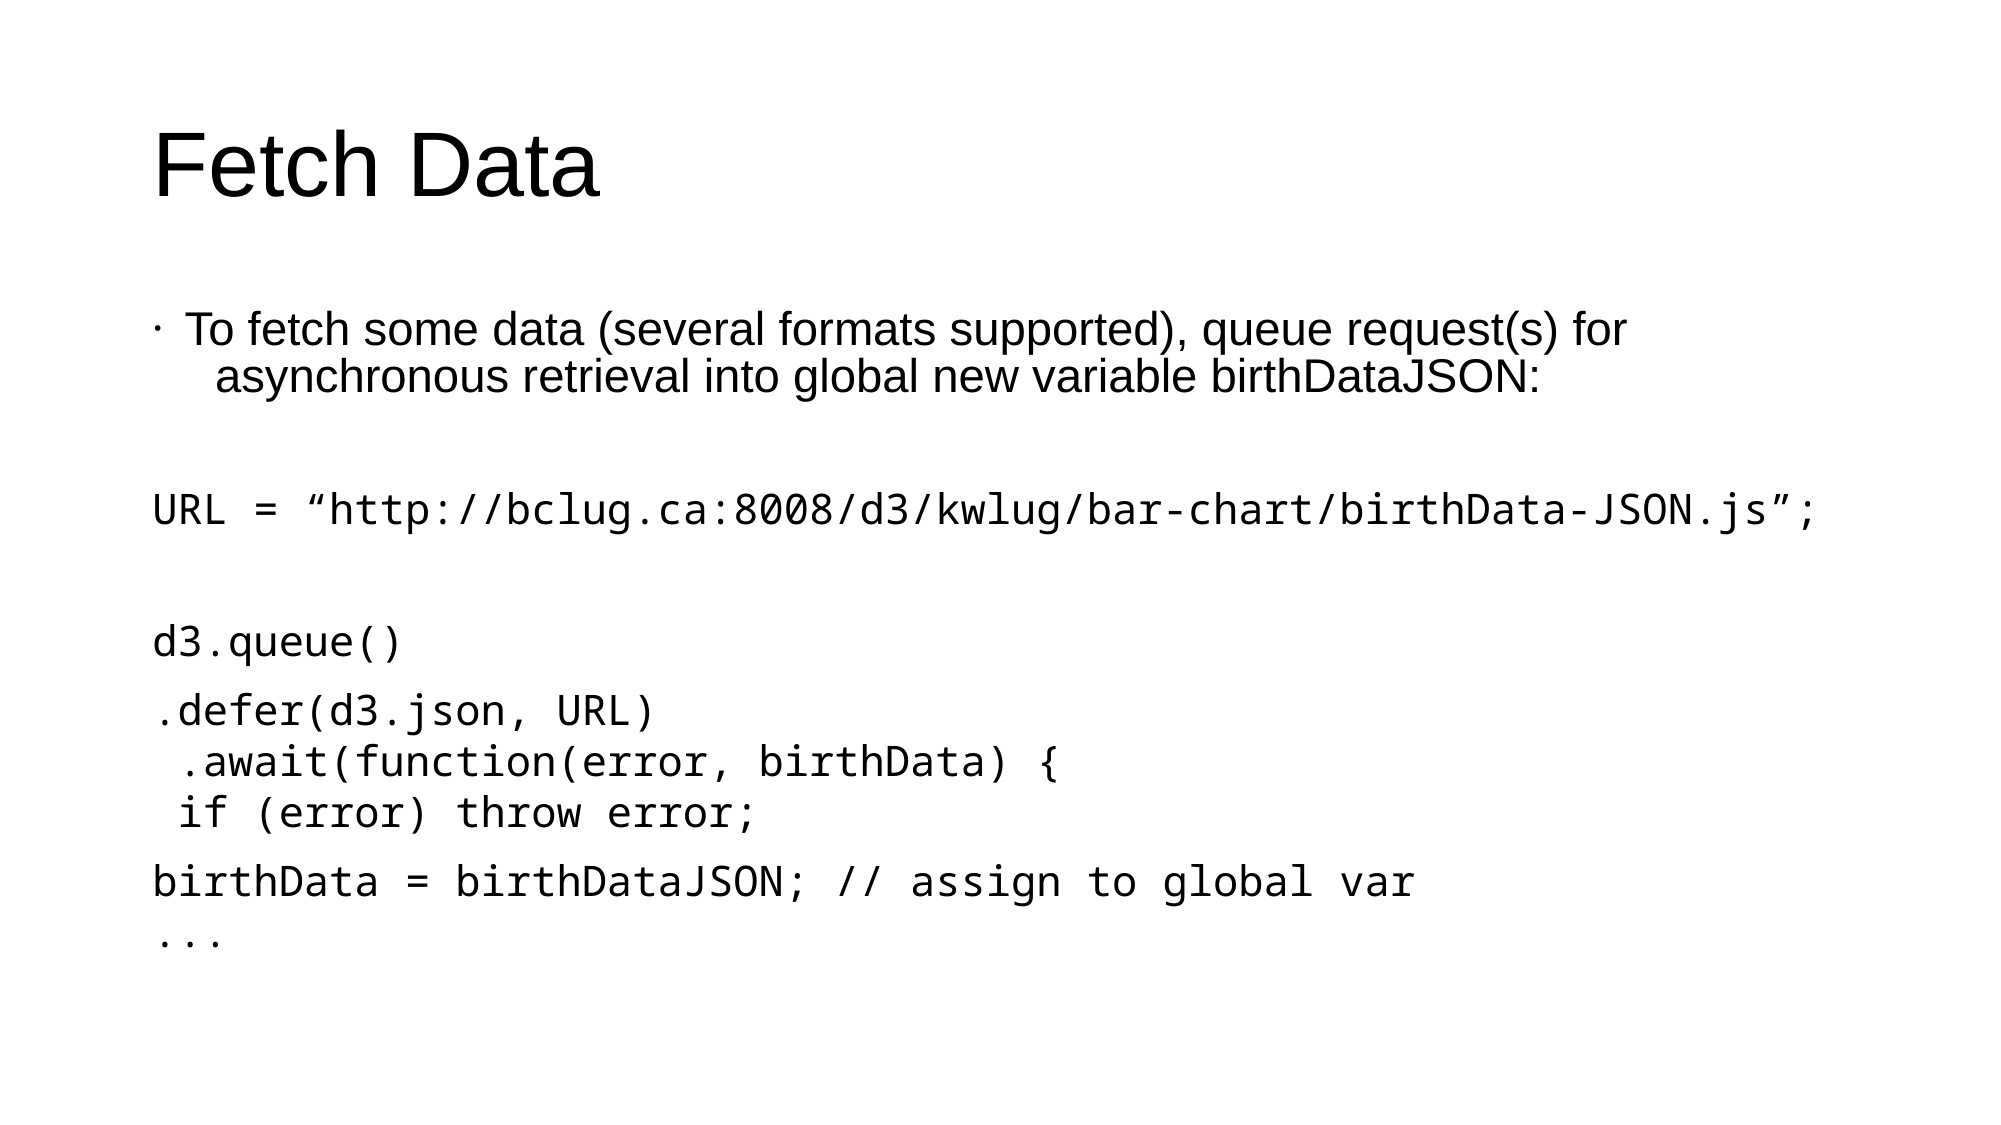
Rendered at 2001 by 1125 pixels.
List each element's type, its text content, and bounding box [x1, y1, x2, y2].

title Fetch Data [137, 59, 1863, 278]
list To fetch some data (several formats supported), queue request(s) for asynchronous retrieval into global new variable birthDataJSON: URL = “http://bclug.ca:8008/d3/kwlug/bar-chart/birthData-JSON.js”; d3.queue() .defer(d3.json, URL) .await(function(error, birthData) { if (error) throw error; birthData = birthDataJSON; // assign to global var ... [137, 299, 1863, 1014]
